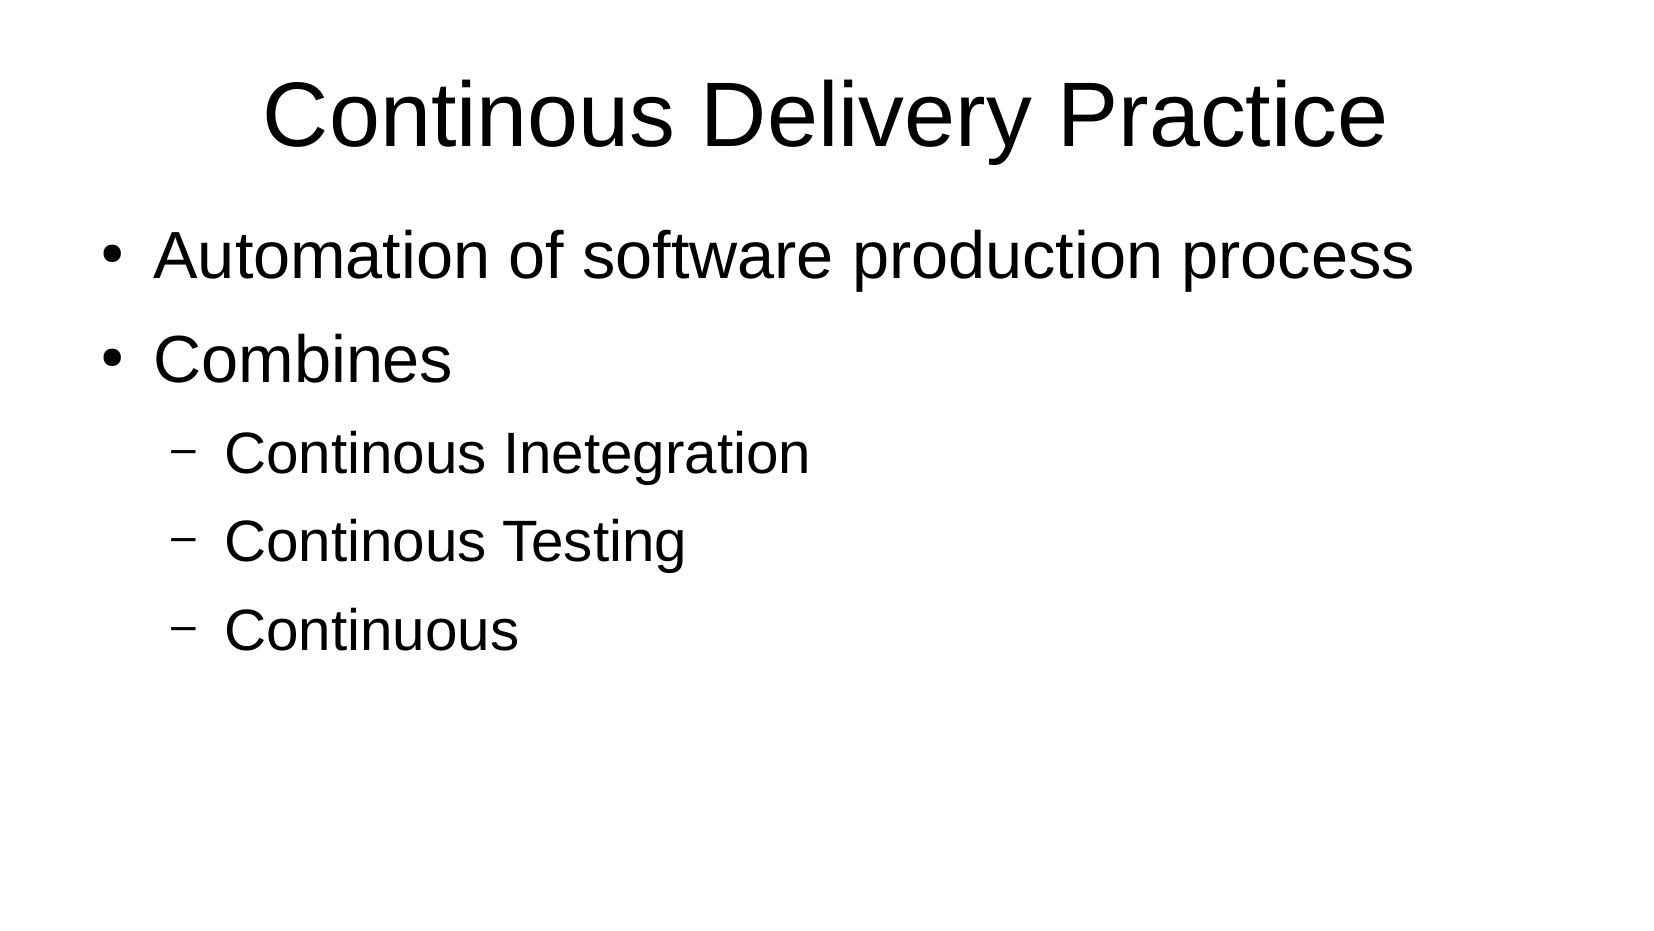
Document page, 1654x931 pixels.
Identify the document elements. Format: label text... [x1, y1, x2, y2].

title Continous Delivery Practice [82, 37, 1571, 193]
list Automation of software production process Combines Continous Inetegration Continous Testing Continuous [82, 217, 1571, 758]
